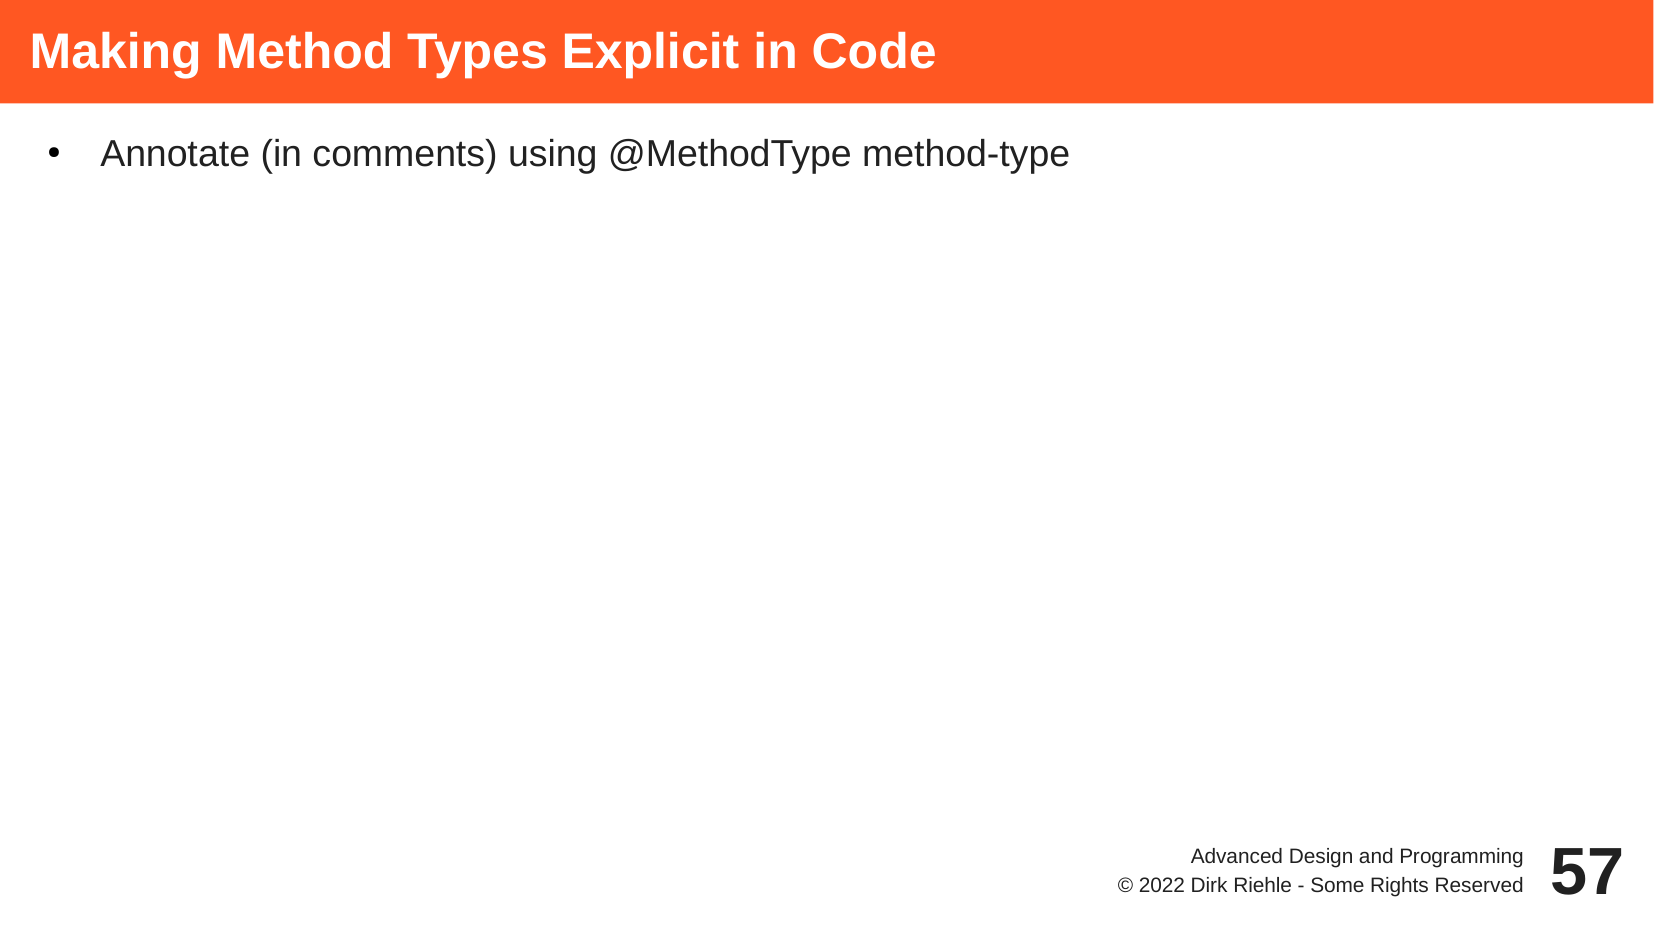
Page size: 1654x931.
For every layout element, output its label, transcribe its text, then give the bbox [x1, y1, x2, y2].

list Annotate (in comments) using @MethodType method-type [29, 132, 1625, 813]
title Making Method Types Explicit in Code [0, 0, 1654, 104]
